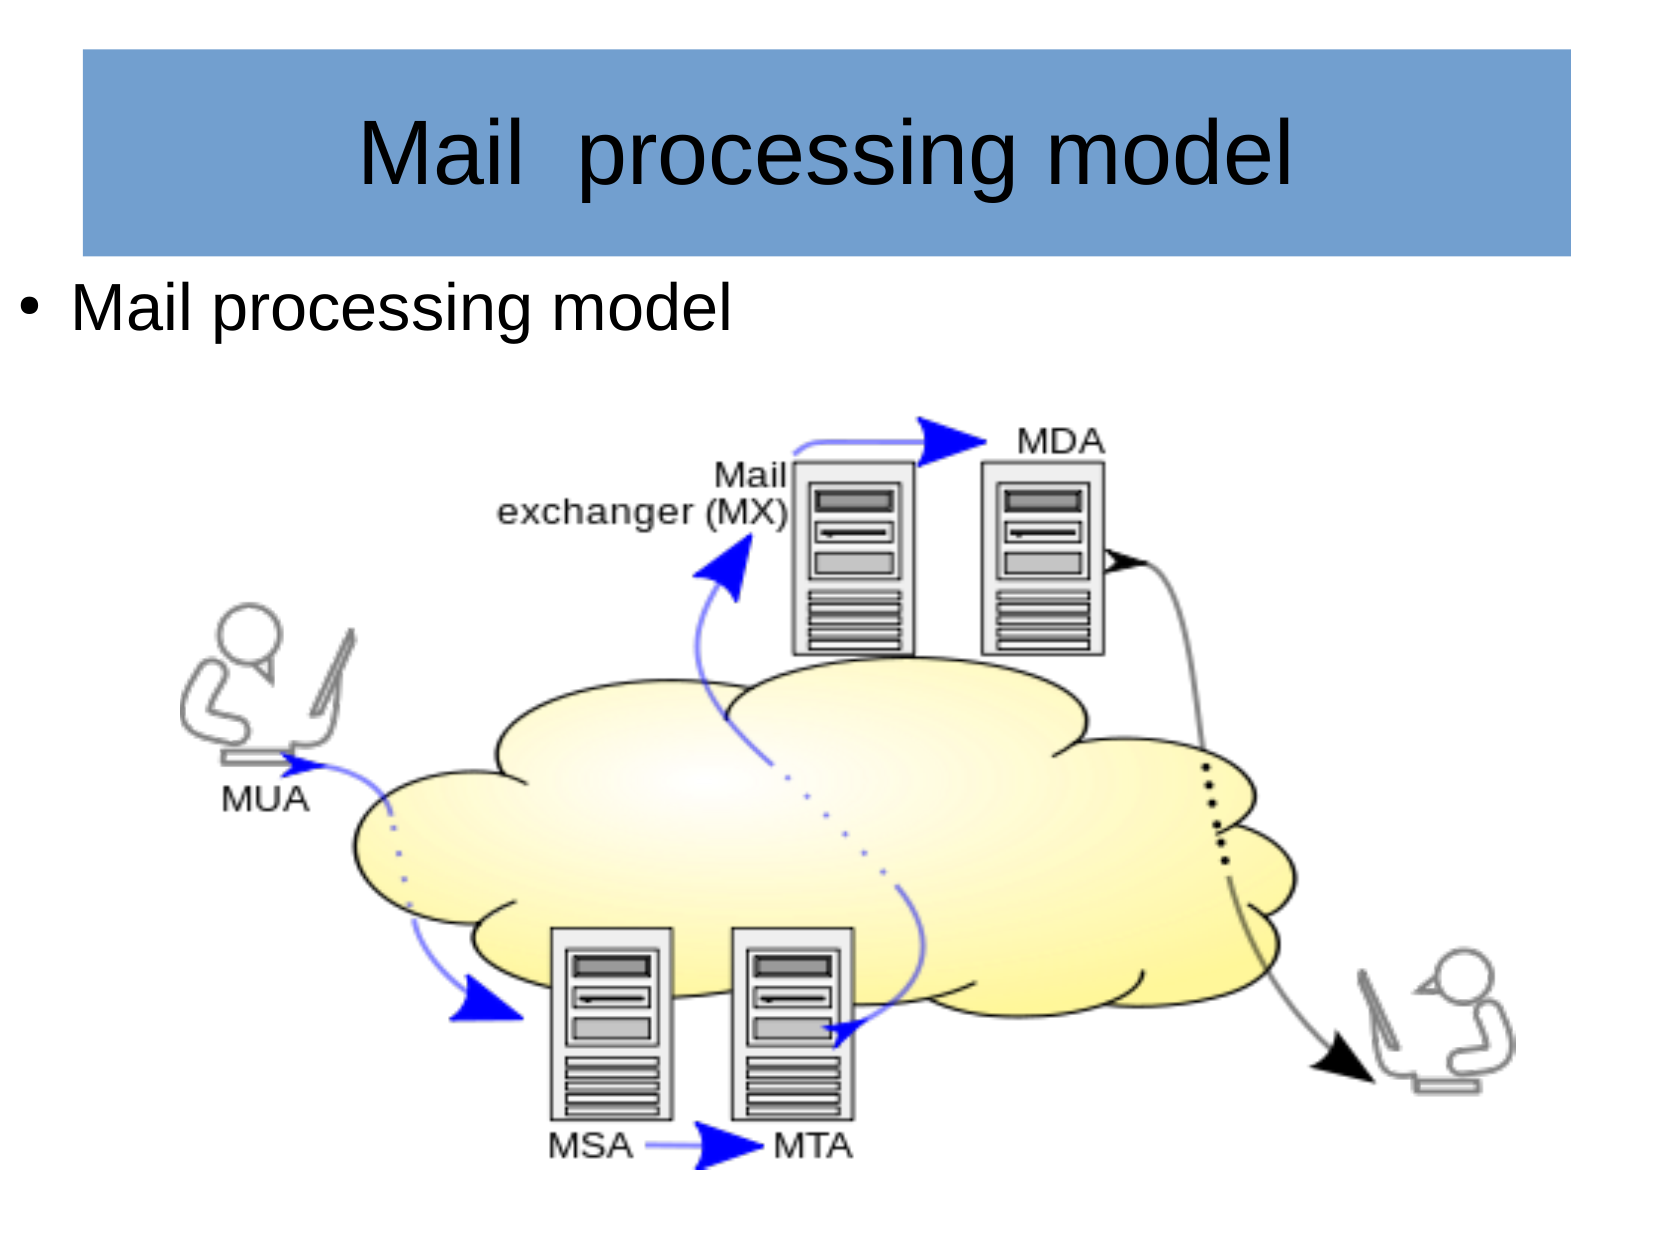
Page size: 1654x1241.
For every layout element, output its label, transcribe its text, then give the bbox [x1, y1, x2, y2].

title Mail processing model [82, 49, 1571, 257]
list Mail processing model [0, 270, 1636, 1201]
picture [180, 412, 1516, 1171]
